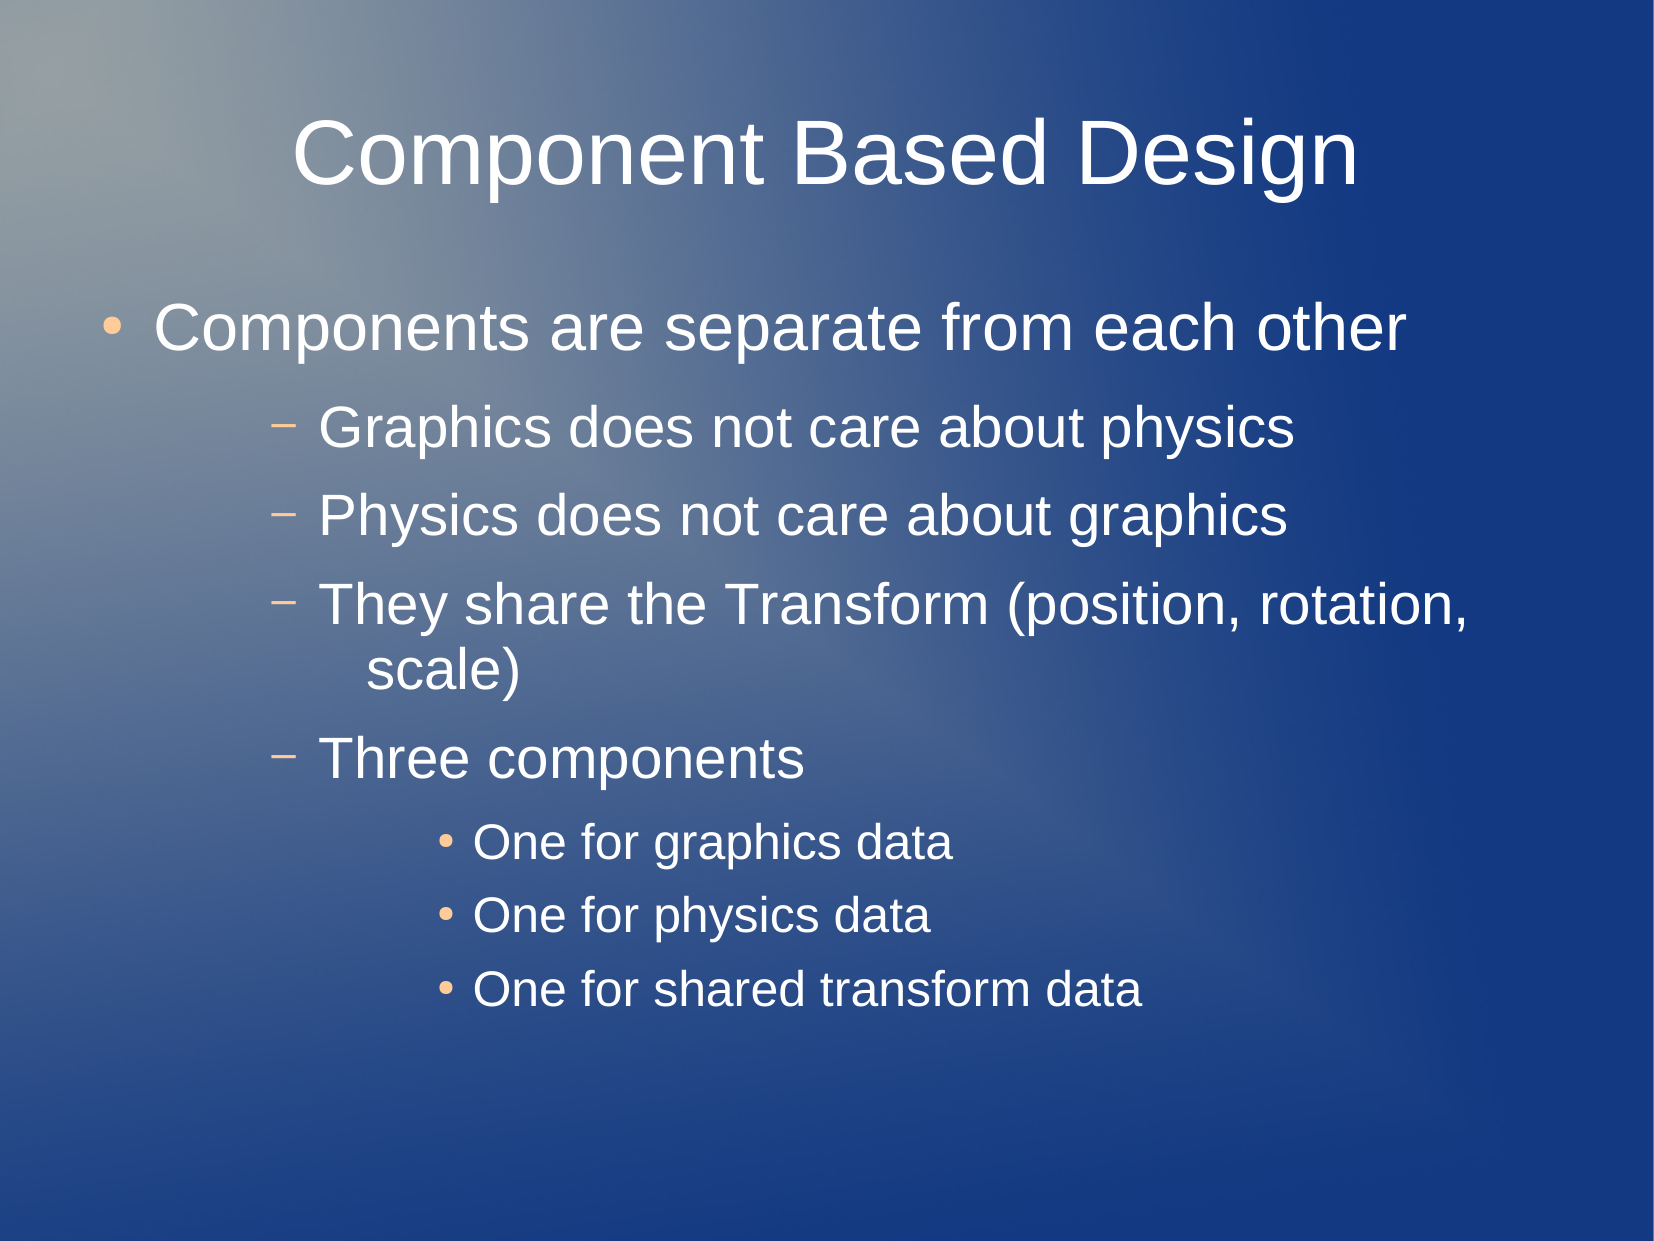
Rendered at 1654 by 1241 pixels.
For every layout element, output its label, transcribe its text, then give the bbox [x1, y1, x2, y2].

picture [0, 0, 1654, 1241]
list Components are separate from each other Graphics does not care about physics Physics does not care about graphics They share the Transform (position, rotation, scale) Three components One for graphics data One for physics data One for shared transform data [82, 290, 1571, 1109]
title Component Based Design [82, 49, 1571, 257]
